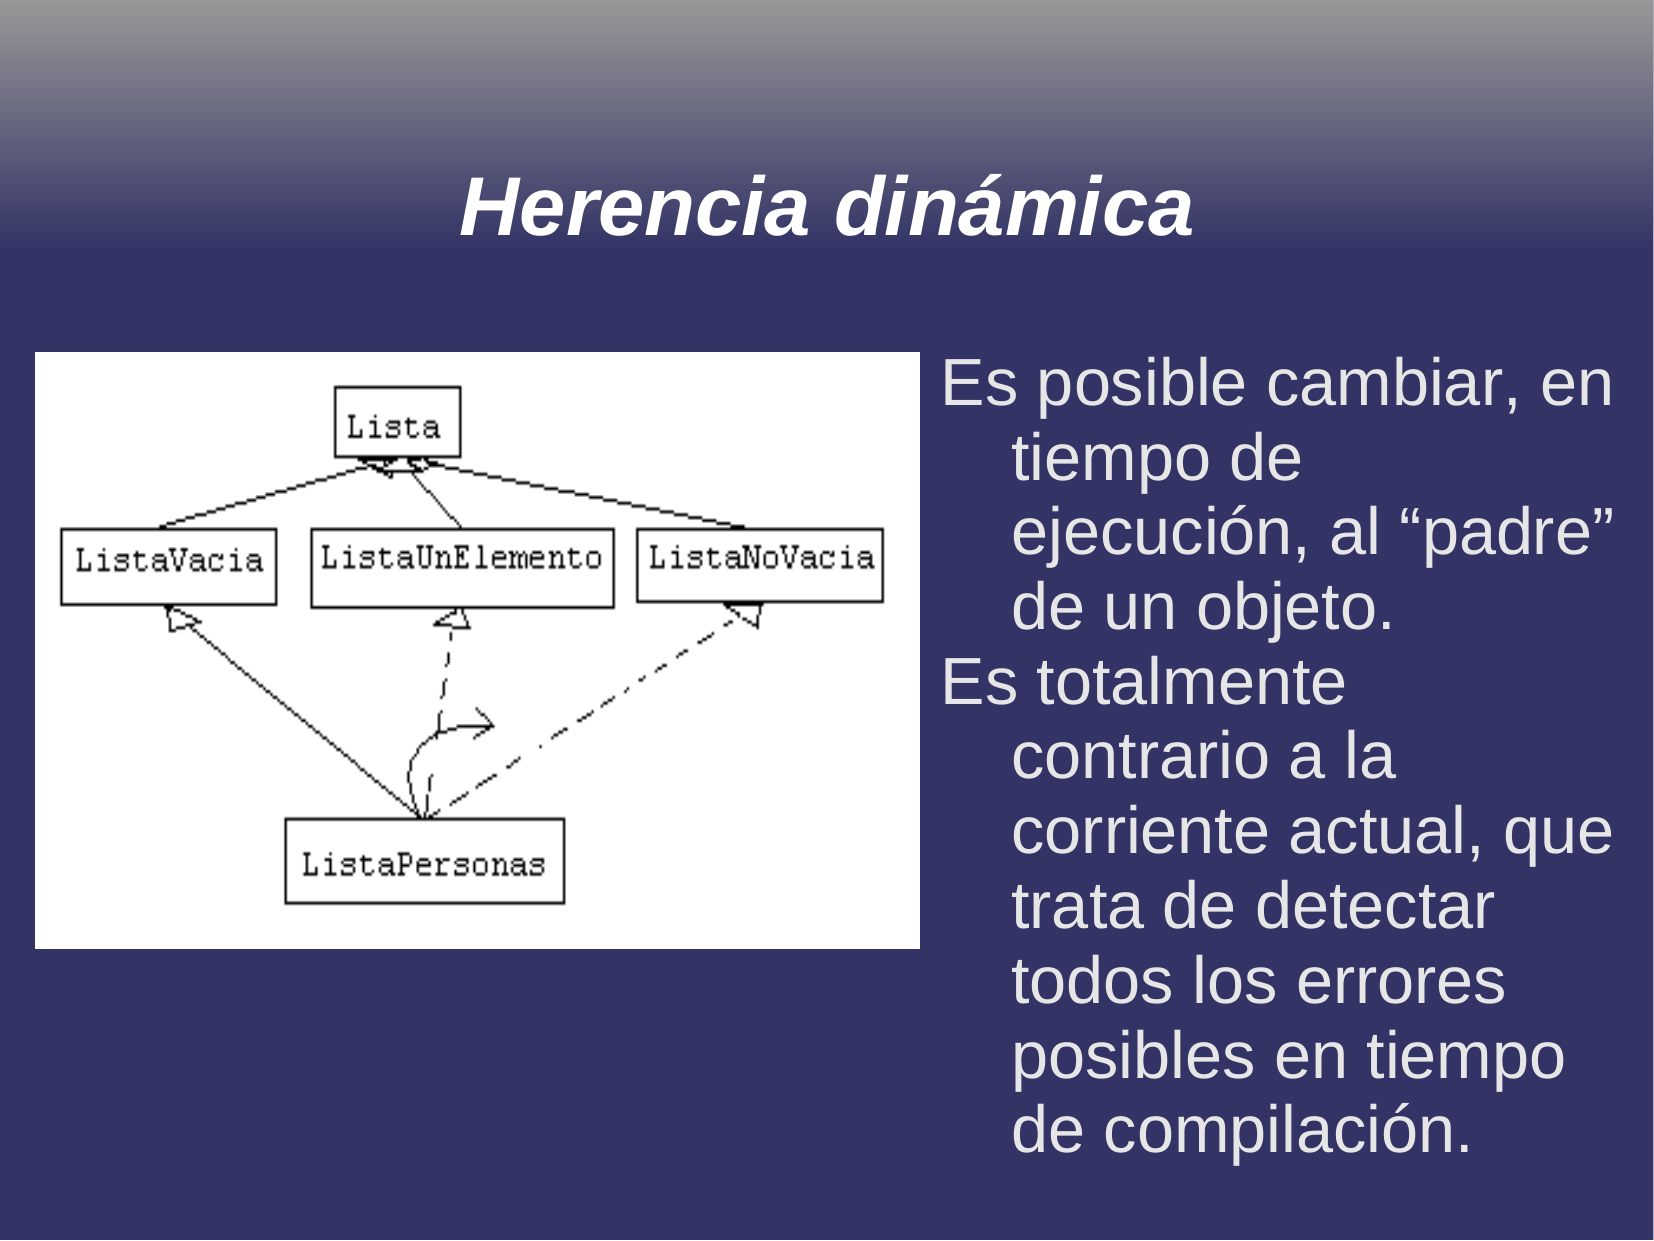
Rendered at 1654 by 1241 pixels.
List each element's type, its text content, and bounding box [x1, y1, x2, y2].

title Herencia dinámica [121, 102, 1534, 311]
picture [35, 352, 920, 949]
list Es posible cambiar, en tiempo de ejecución, al “padre” de un objeto. Es totalmente contrario a la corriente actual, que trata de detectar todos los errores posibles en tiempo de compilación. [928, 344, 1618, 1188]
